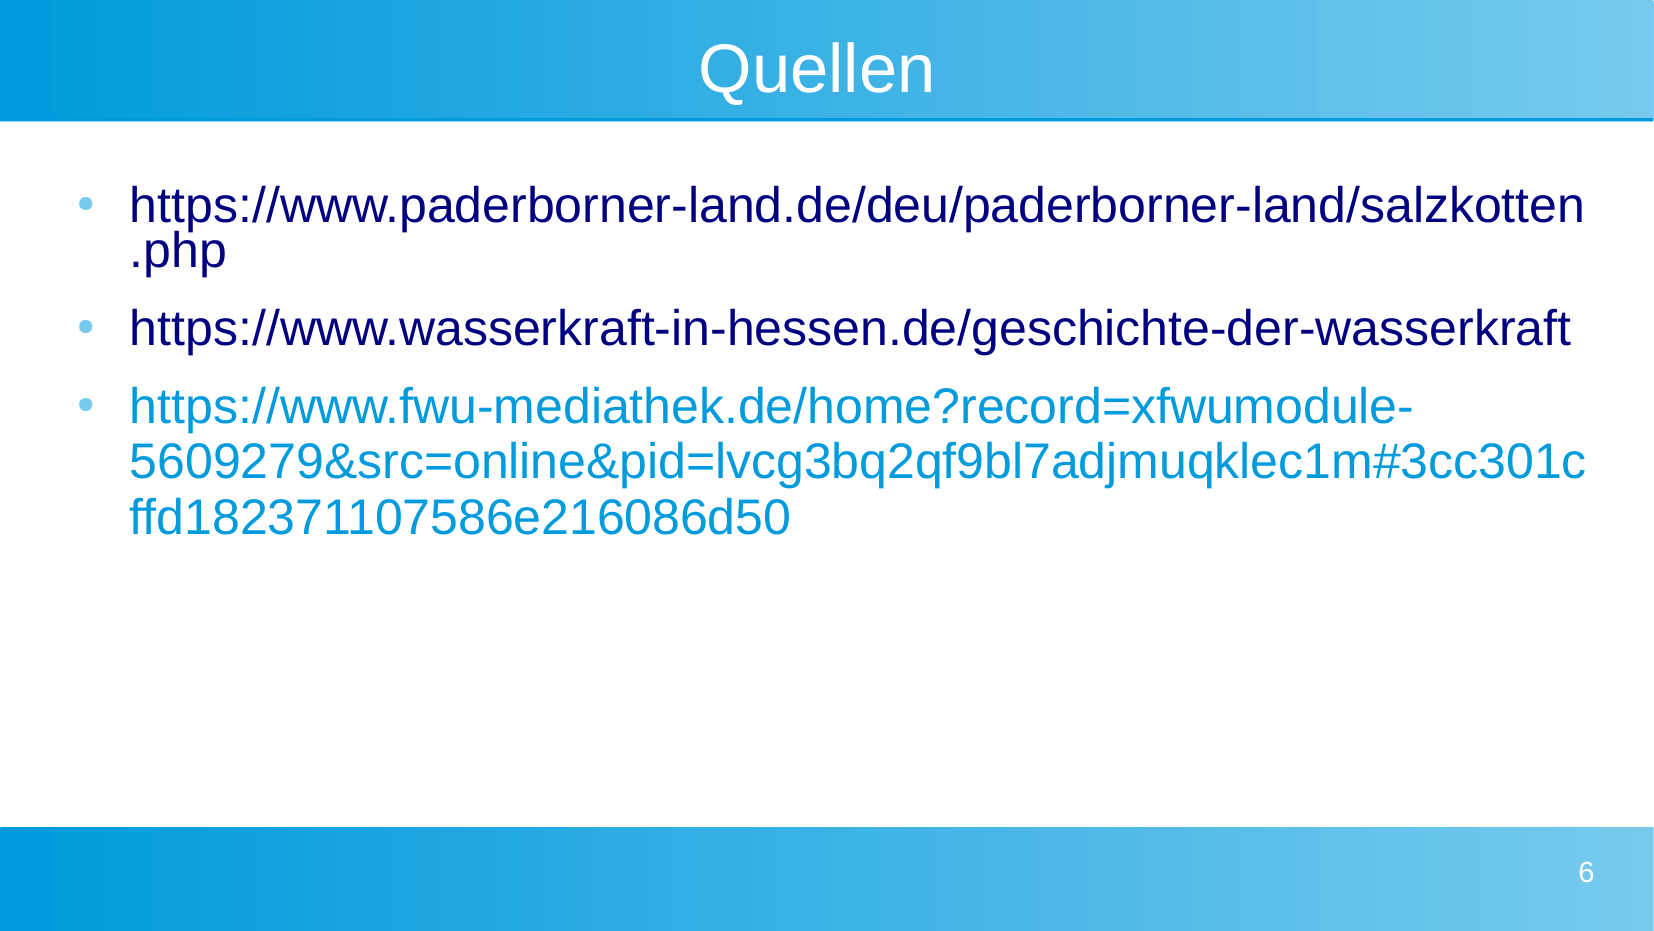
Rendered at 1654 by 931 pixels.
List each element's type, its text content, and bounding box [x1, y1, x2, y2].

title Quellen [59, 29, 1595, 108]
list https://www.paderborner-land.de/deu/paderborner-land/salzkotten.php https://www.wasserkraft-in-hessen.de/geschichte-der-wasserkraft https://www.fwu-mediathek.de/home?record=xfwumodule-5609279&src=online&pid=lvcg3bq2qf9bl7adjmuqklec1m#3cc301cffd182371107586e216086d50 [59, 177, 1595, 768]
